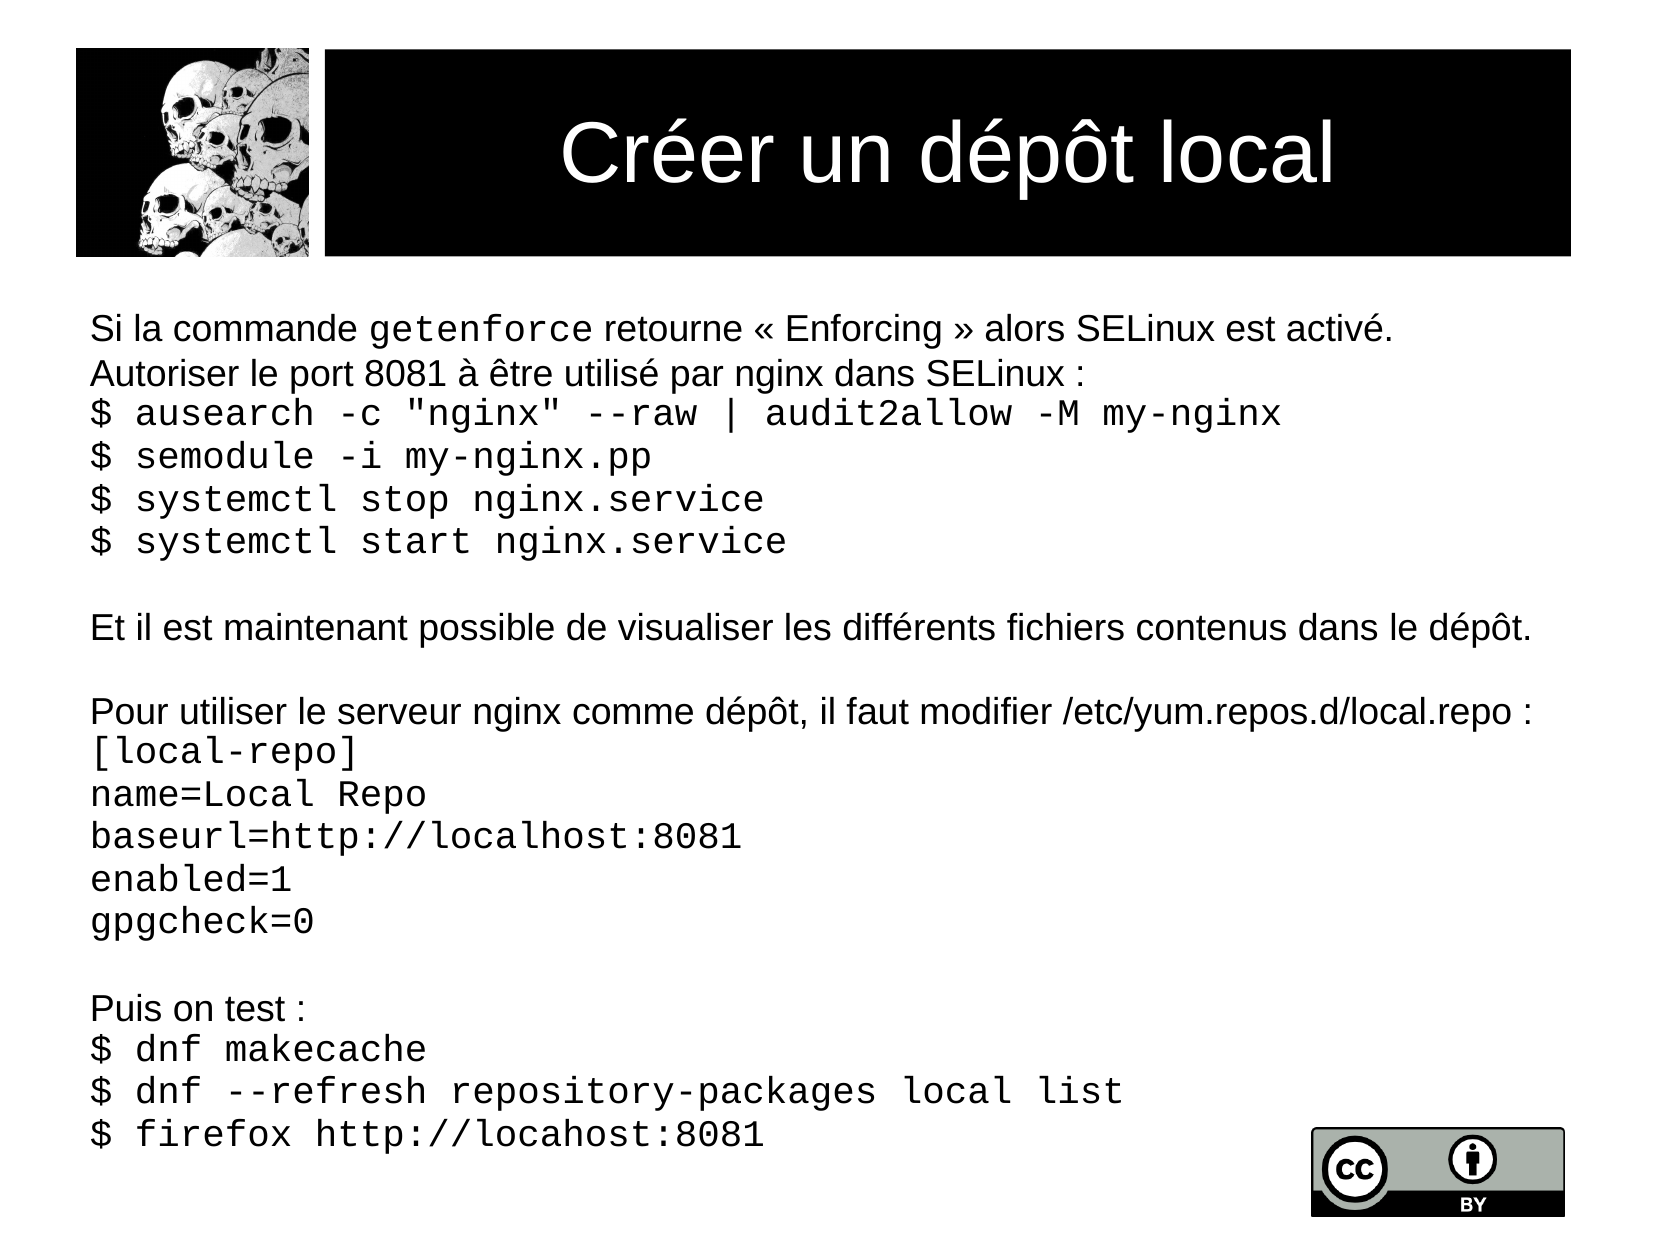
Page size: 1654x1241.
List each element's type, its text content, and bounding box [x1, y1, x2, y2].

title Créer un dépôt local [324, 49, 1571, 257]
text_box Si la commande getenforce retourne « Enforcing » alors SELinux est activé. Autoriser le port 8081 à être utilisé par nginx dans SELinux : $ ausearch -c "nginx" --raw | audit2allow -M my-nginx $ semodule -i my-nginx.pp $ systemctl stop nginx.service $ systemctl start nginx.service Et il est maintenant possible de visualiser les différents fichiers contenus dans le dépôt. Pour utiliser le serveur nginx comme dépôt, il faut modifier /etc/yum.repos.d/local.repo : [local-repo] name=Local Repo baseurl=http://localhost:8081 enabled=1 gpgcheck=0 Puis on test : $ dnf makecache $ dnf --refresh repository-packages local list $ firefox http://locahost:8081 [75, 300, 1576, 1165]
picture [76, 48, 309, 257]
picture [1311, 1165, 1565, 1217]
